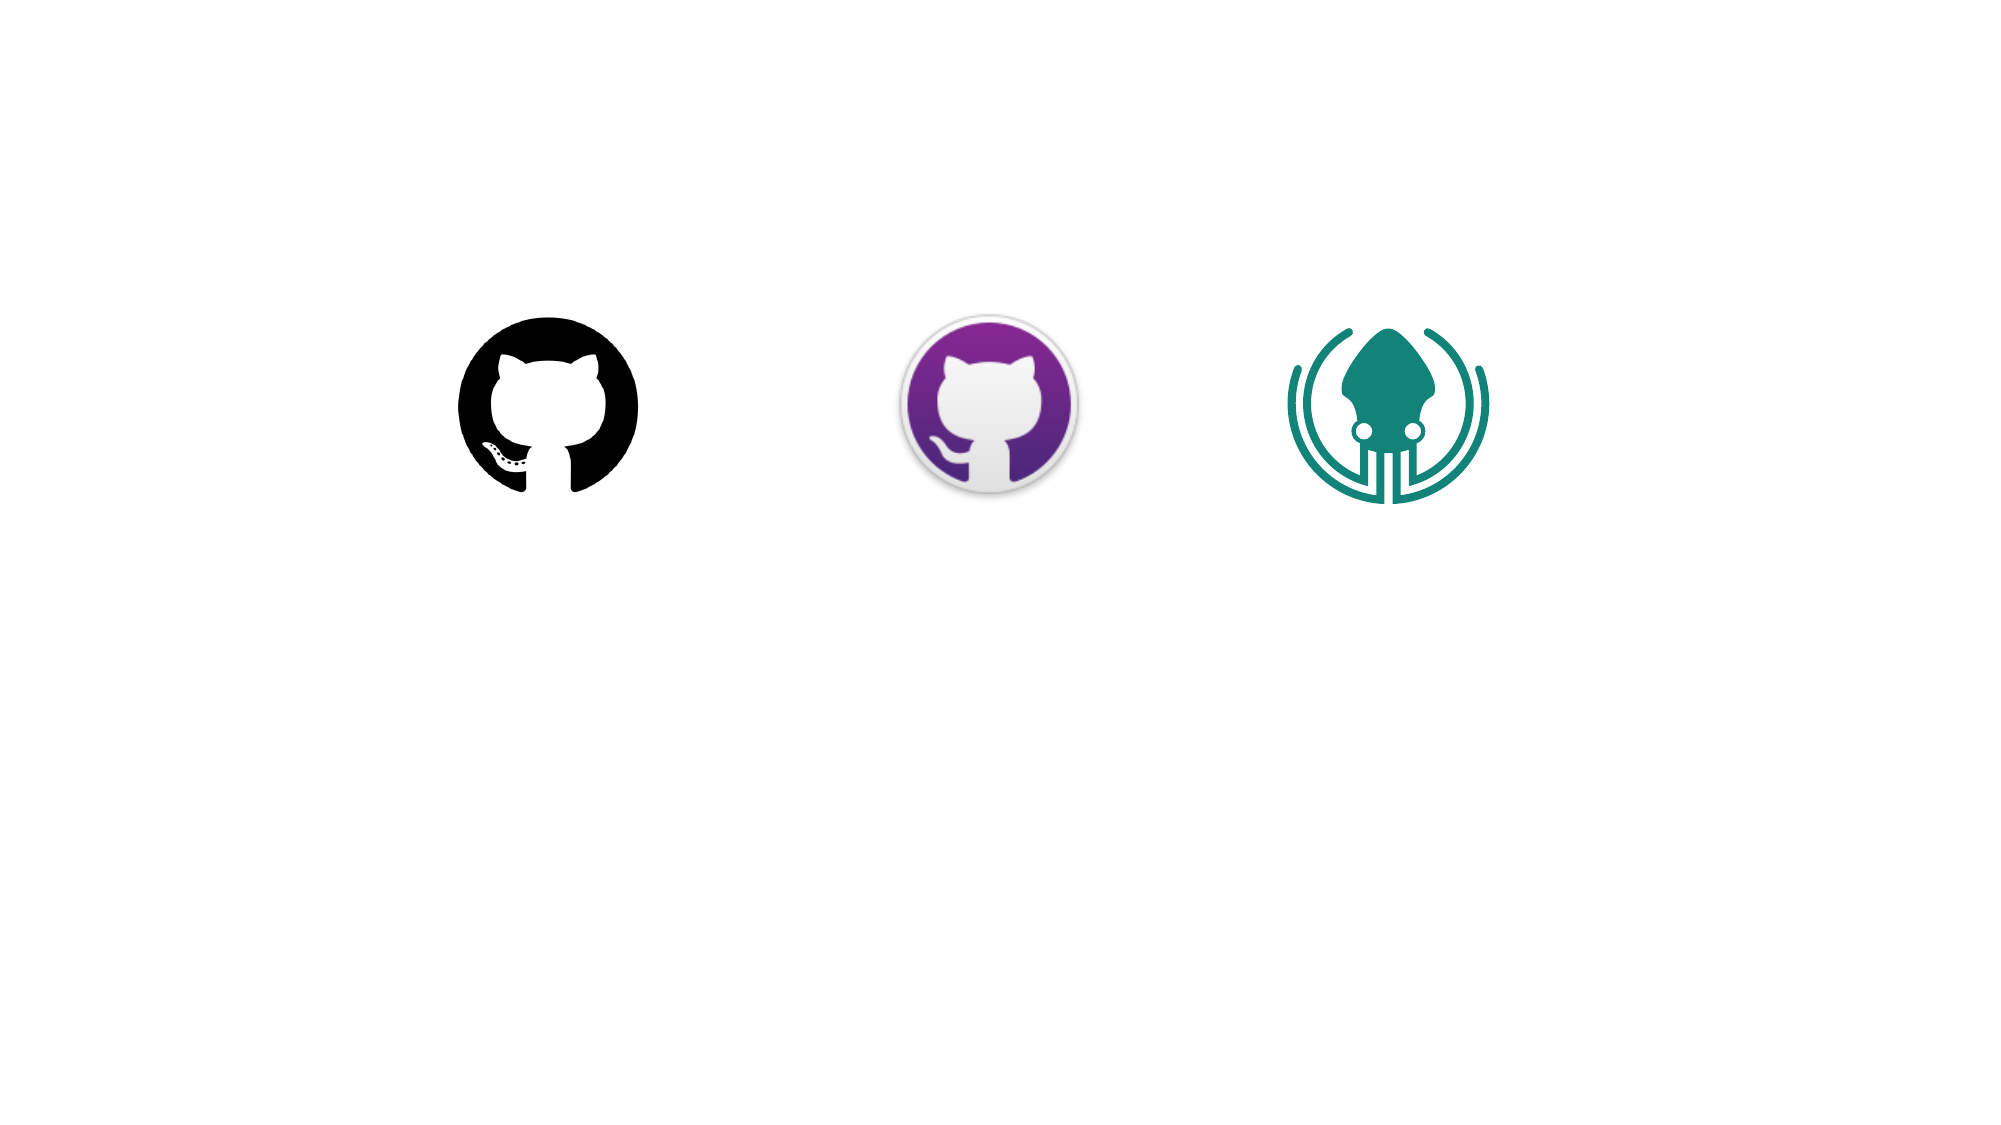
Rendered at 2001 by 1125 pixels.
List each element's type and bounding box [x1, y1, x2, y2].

picture [404, 261, 692, 548]
picture [889, 304, 1090, 505]
picture [1287, 328, 1490, 505]
